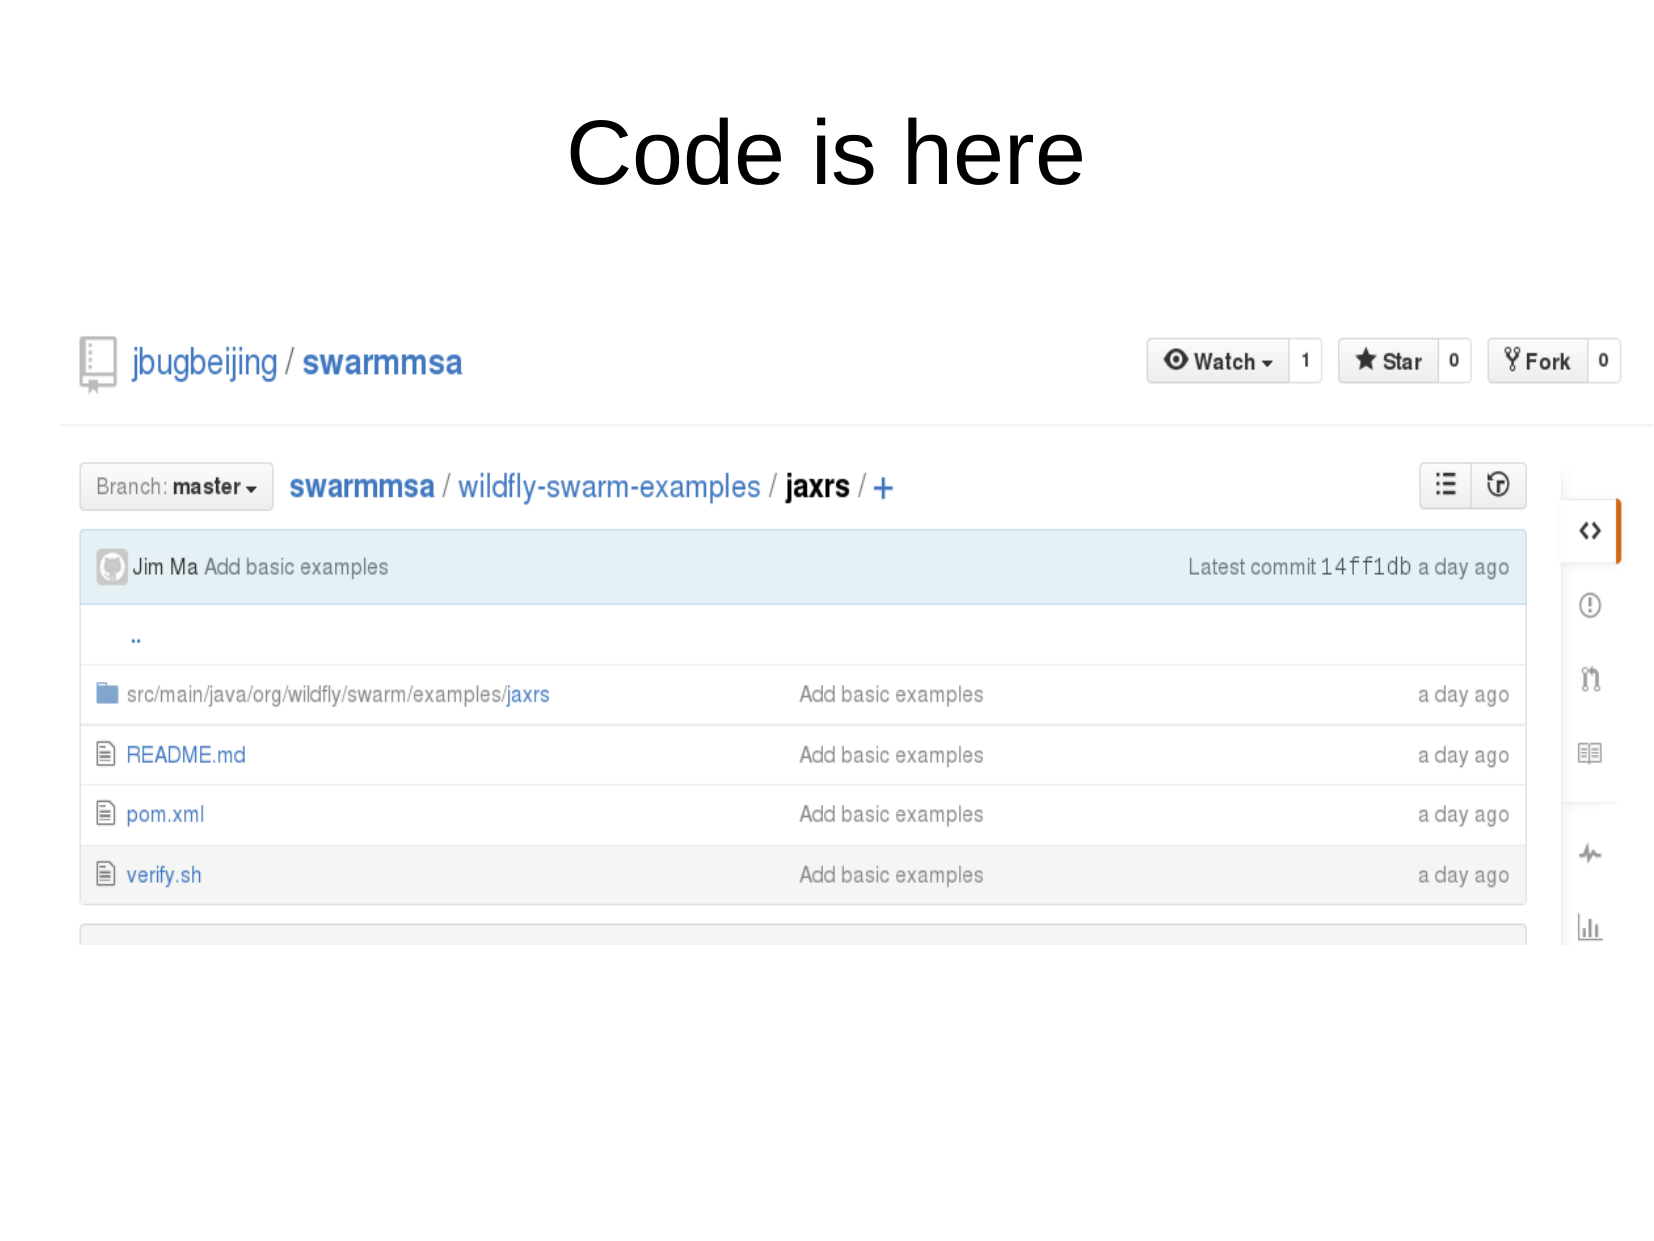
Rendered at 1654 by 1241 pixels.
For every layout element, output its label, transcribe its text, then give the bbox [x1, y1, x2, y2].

picture [60, 329, 1654, 946]
title Code is here [82, 49, 1571, 257]
